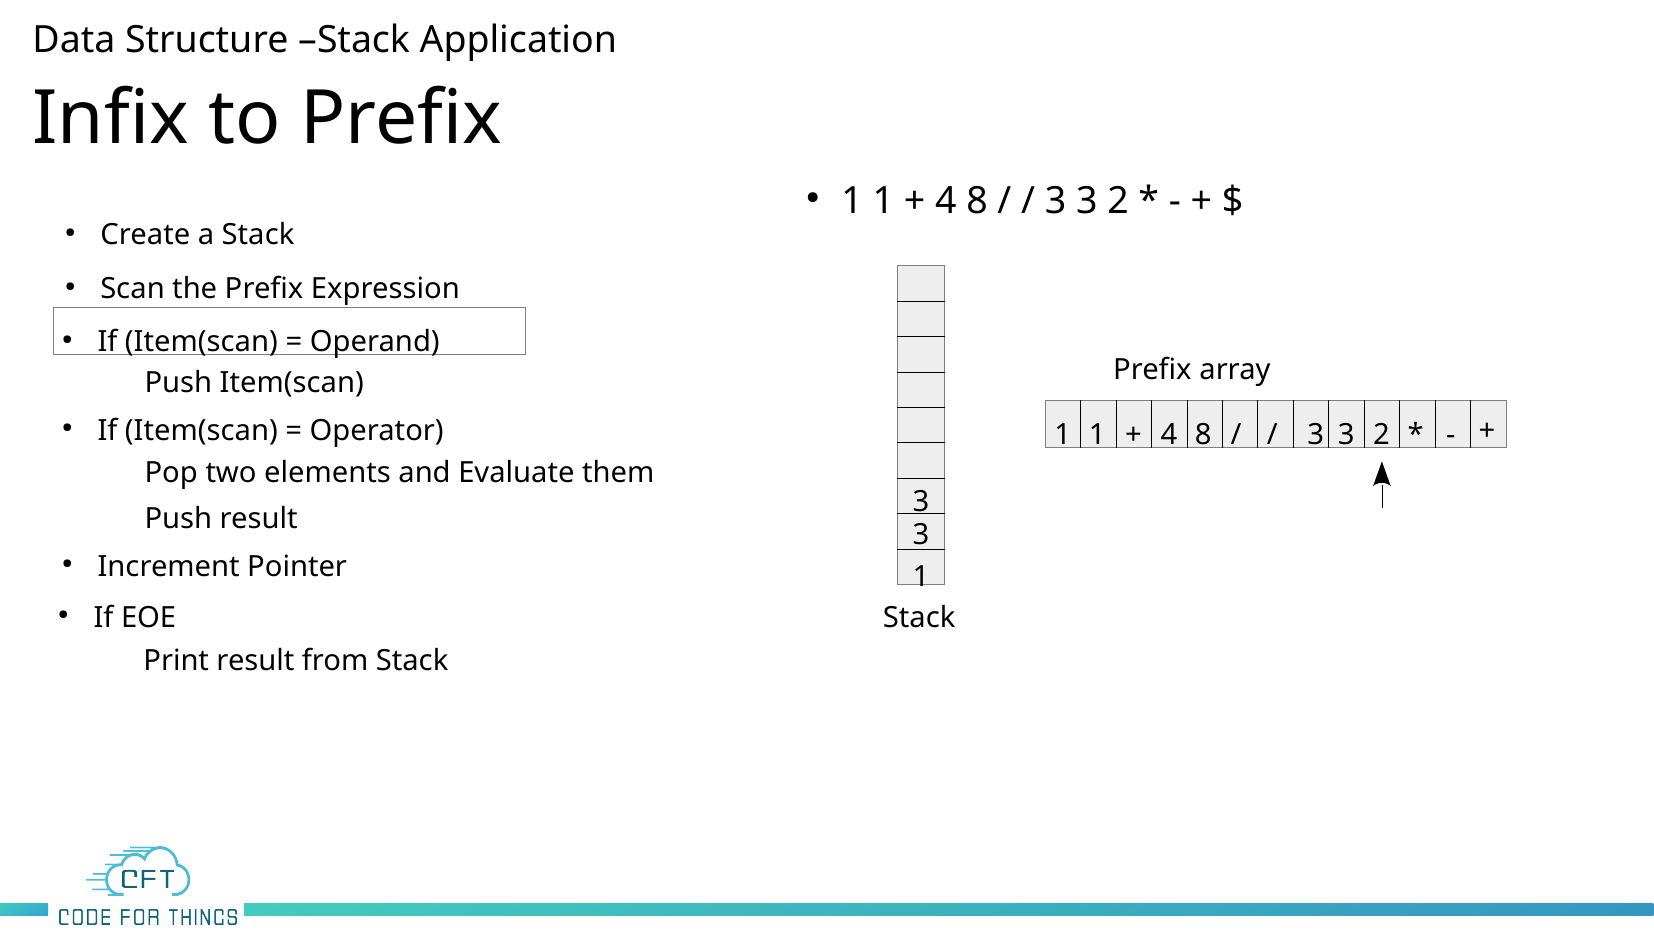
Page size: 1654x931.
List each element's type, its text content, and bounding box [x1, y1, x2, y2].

text_box [1045, 400, 1080, 406]
text_box [897, 408, 945, 442]
text_box [1436, 400, 1470, 406]
text_box 1 [1039, 406, 1074, 456]
text_box [897, 443, 945, 472]
text_box Push Item(scan) [94, 373, 426, 401]
text_box / [1252, 406, 1292, 456]
text_box 2 [1372, 406, 1407, 456]
text_box 1 [897, 556, 946, 597]
text_box / [1229, 406, 1252, 456]
text_box Prefix array [1098, 341, 1312, 391]
text_box [897, 265, 945, 301]
text_box [1365, 400, 1399, 406]
text_box [1329, 400, 1364, 406]
text_box [1400, 400, 1435, 406]
text_box [491, 319, 526, 355]
text_box 3 [897, 472, 946, 522]
text_box Push result [94, 490, 426, 550]
text_box If (Item(scan) = Operand) [47, 312, 491, 373]
title Data Structure –Stack Application Infix to Prefix [32, 12, 1536, 166]
text_box Stack [868, 588, 979, 638]
text_box [897, 373, 945, 407]
text_box 8 [1180, 406, 1229, 456]
text_box [1294, 400, 1328, 406]
text_box 1 1 + 4 8 / / 3 3 2 * - + $ [791, 165, 1377, 225]
text_box [1258, 400, 1293, 406]
text_box Scan the Prefix Expression [50, 259, 537, 319]
text_box 1 [1074, 406, 1123, 456]
text_box 4 [1145, 406, 1180, 456]
text_box 3 [1341, 406, 1372, 456]
text_box + [1463, 402, 1518, 452]
text_box * [1407, 406, 1431, 456]
text_box [1223, 400, 1257, 406]
text_box [1152, 400, 1187, 406]
text_box - [1431, 406, 1472, 456]
text_box [1188, 400, 1222, 406]
text_box + [1123, 406, 1145, 456]
text_box Increment Pointer [47, 537, 621, 597]
text_box Create a Stack [50, 206, 355, 266]
text_box Print result from Stack [93, 631, 615, 691]
text_box [1117, 400, 1151, 406]
text_box 3 [1292, 406, 1341, 456]
text_box 3 [897, 522, 946, 556]
text_box Pop two elements and Evaluate them [94, 443, 709, 502]
text_box [897, 302, 945, 336]
picture [59, 846, 237, 925]
text_box [897, 337, 945, 372]
text_box If (Item(scan) = Operator) [47, 401, 496, 461]
text_box If EOE [43, 588, 375, 638]
text_box [1081, 400, 1116, 406]
